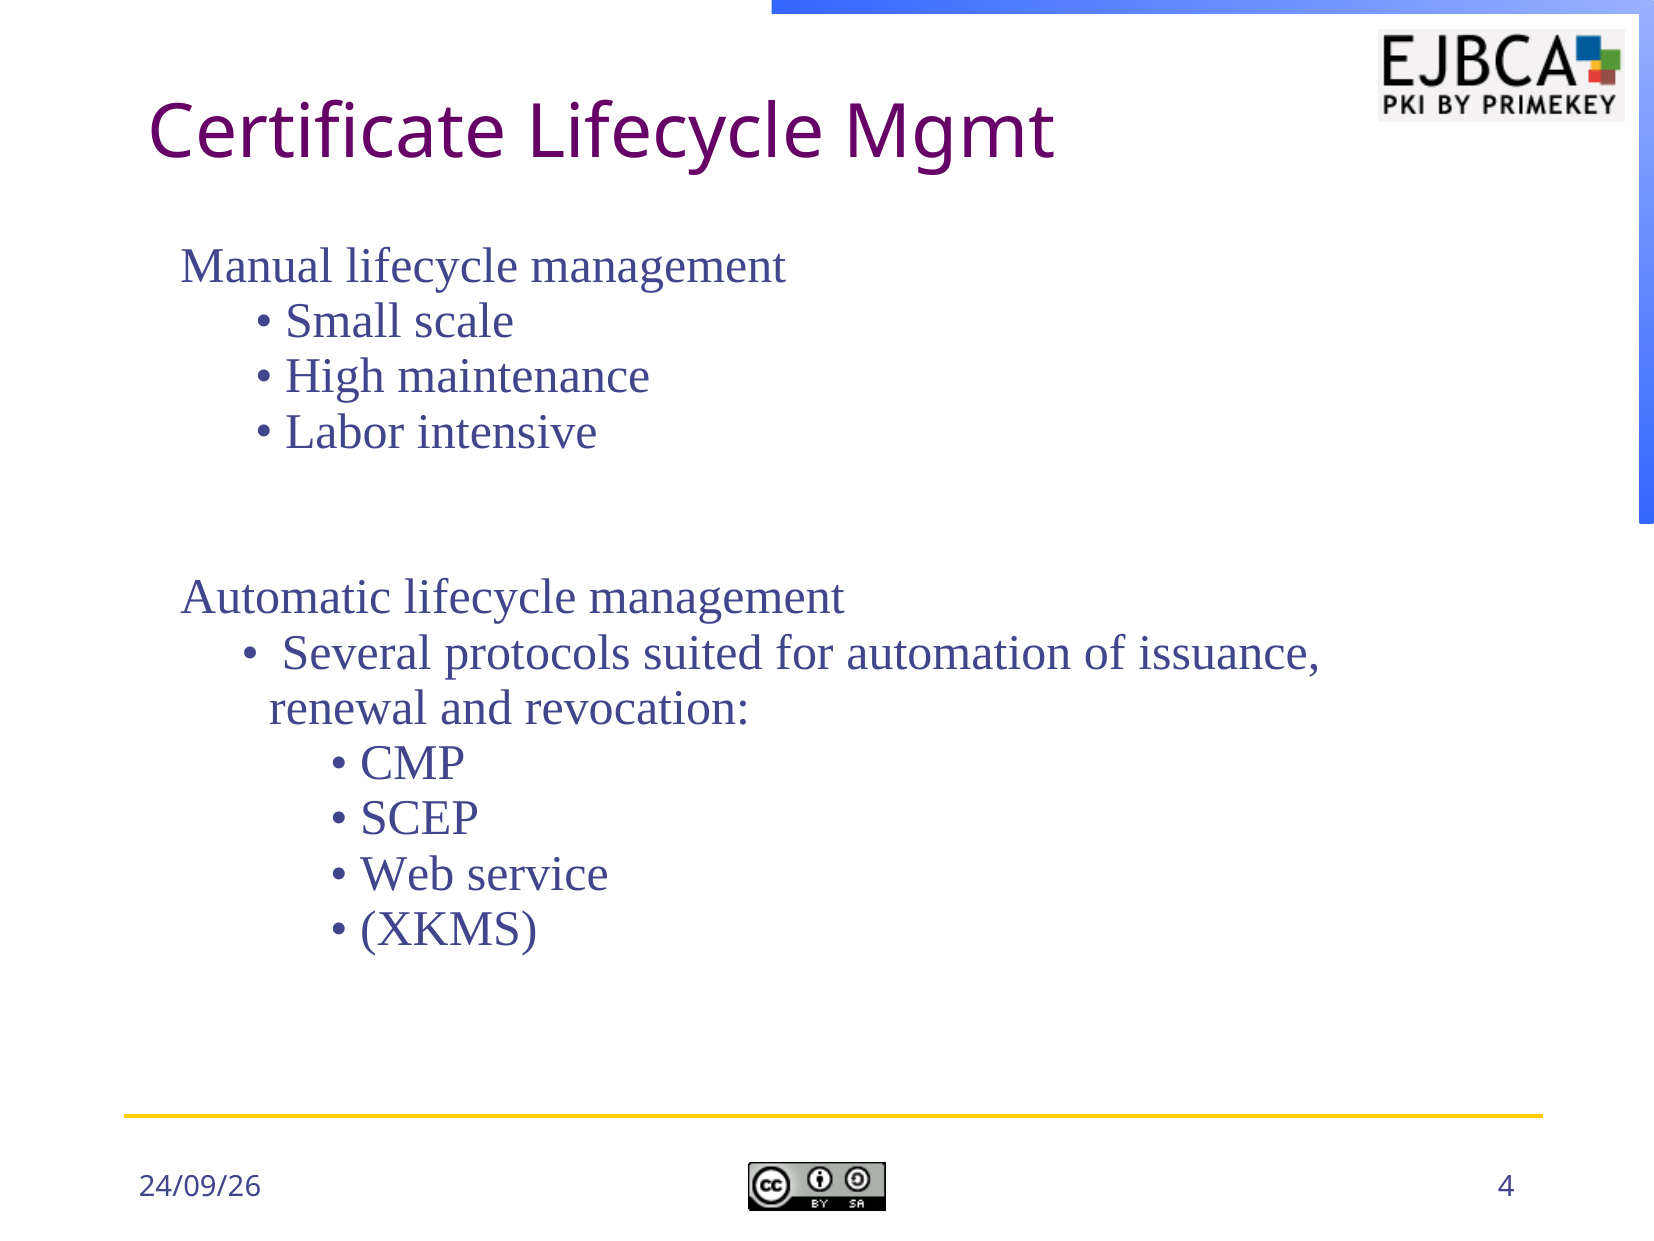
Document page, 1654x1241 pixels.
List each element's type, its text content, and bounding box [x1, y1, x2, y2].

picture [1378, 29, 1625, 122]
title Certificate Lifecycle Mgmt [147, 20, 1264, 237]
text_box Manual lifecycle management Small scale High maintenance Labor intensive Automatic lifecycle management Several protocols suited for automation of issuance, renewal and revocation: CMP SCEP Web service (XKMS) [165, 230, 1347, 1020]
picture [748, 1162, 886, 1211]
